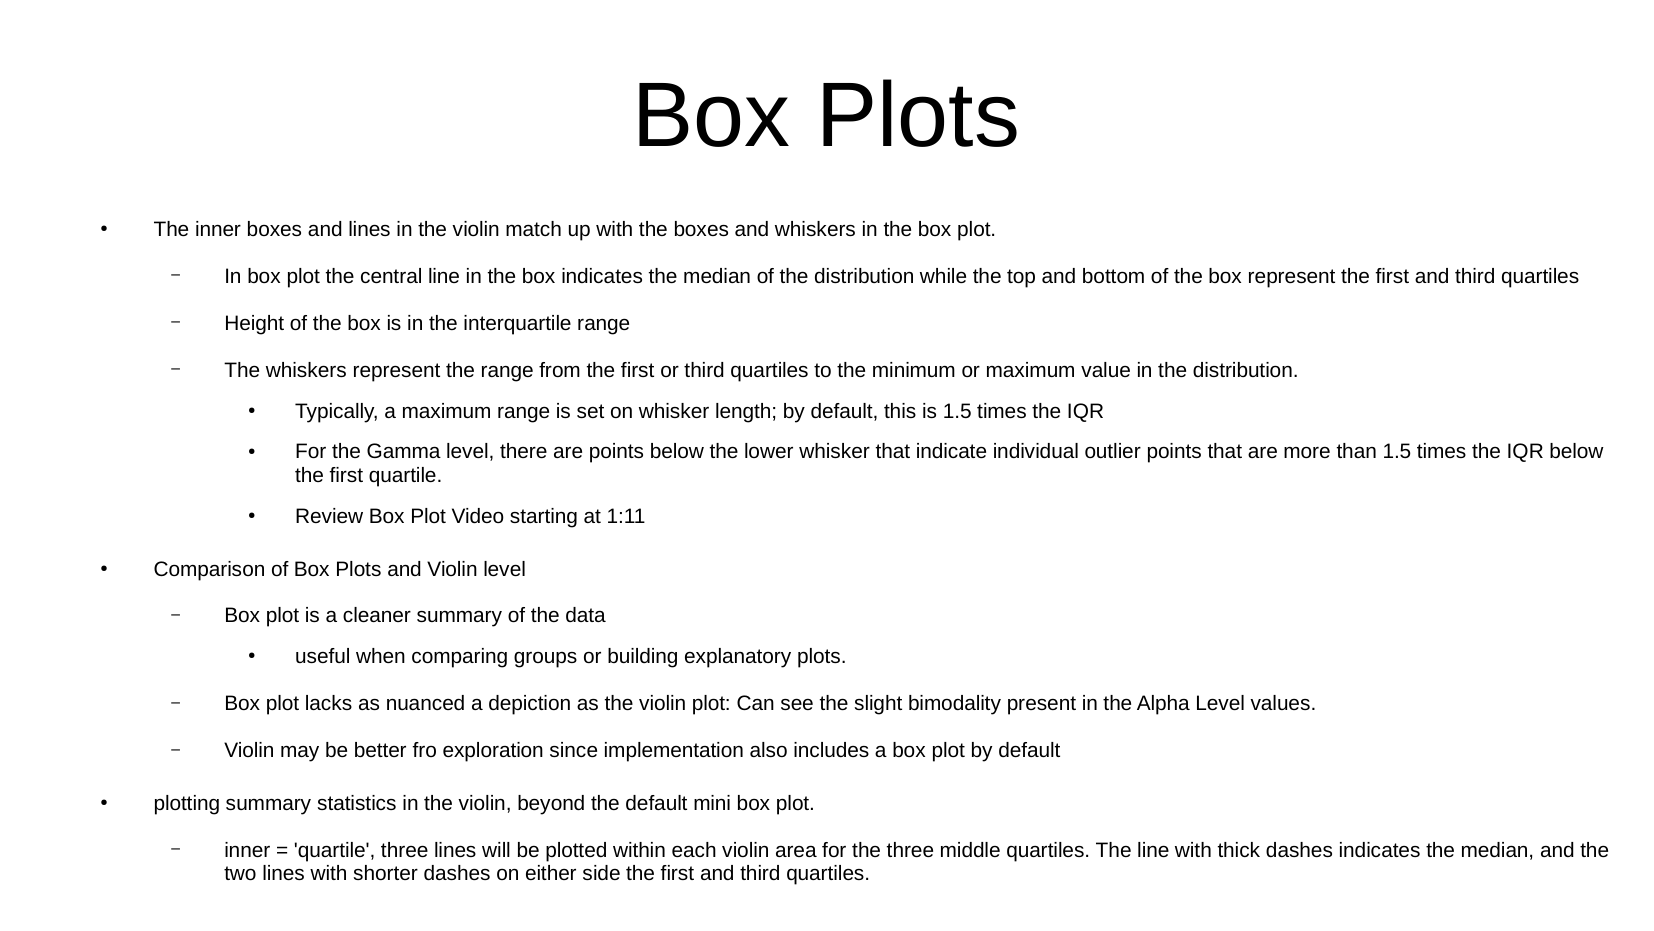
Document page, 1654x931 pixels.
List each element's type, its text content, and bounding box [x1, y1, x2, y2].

title Box Plots [82, 37, 1571, 193]
list The inner boxes and lines in the violin match up with the boxes and whiskers in the box plot. In box plot the central line in the box indicates the median of the distribution while the top and bottom of the box represent the first and third quartiles Height of the box is in the interquartile range The whiskers represent the range from the first or third quartiles to the minimum or maximum value in the distribution. Typically, a maximum range is set on whisker length; by default, this is 1.5 times the IQR For the Gamma level, there are points below the lower whisker that indicate individual outlier points that are more than 1.5 times the IQR below the first quartile. Review Box Plot Video starting at 1:11 Comparison of Box Plots and Violin level Box plot is a cleaner summary of the data useful when comparing groups or building explanatory plots. Box plot lacks as nuanced a depiction as the violin plot: Can see the slight bimodality present in the Alpha Level values. Violin may be better fro exploration since implementation also includes a box plot by default plotting summary statistics in the violin, beyond the default mini box plot. inner = 'quartile', three lines will be plotted within each violin area for the three middle quartiles. The line with thick dashes indicates the median, and the two lines with shorter dashes on either side the first and third quartiles. [82, 217, 1636, 901]
